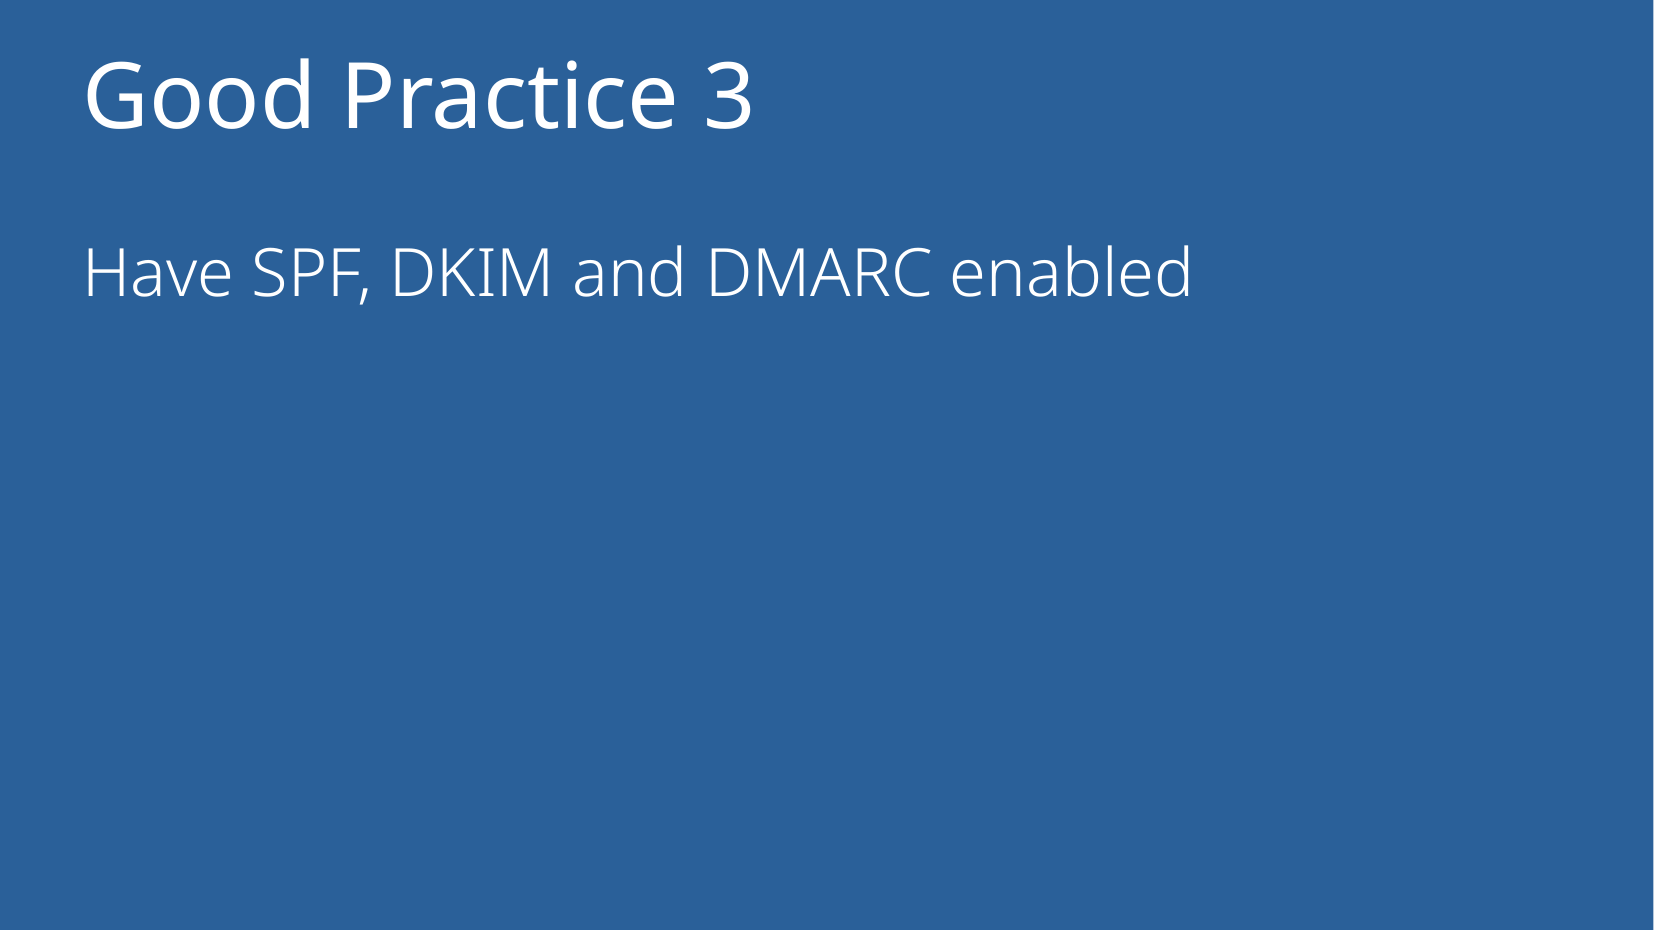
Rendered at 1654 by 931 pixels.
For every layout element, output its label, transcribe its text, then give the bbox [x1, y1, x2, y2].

title Good Practice 3 [82, 37, 1571, 150]
list Have SPF, DKIM and DMARC enabled [82, 224, 1571, 825]
